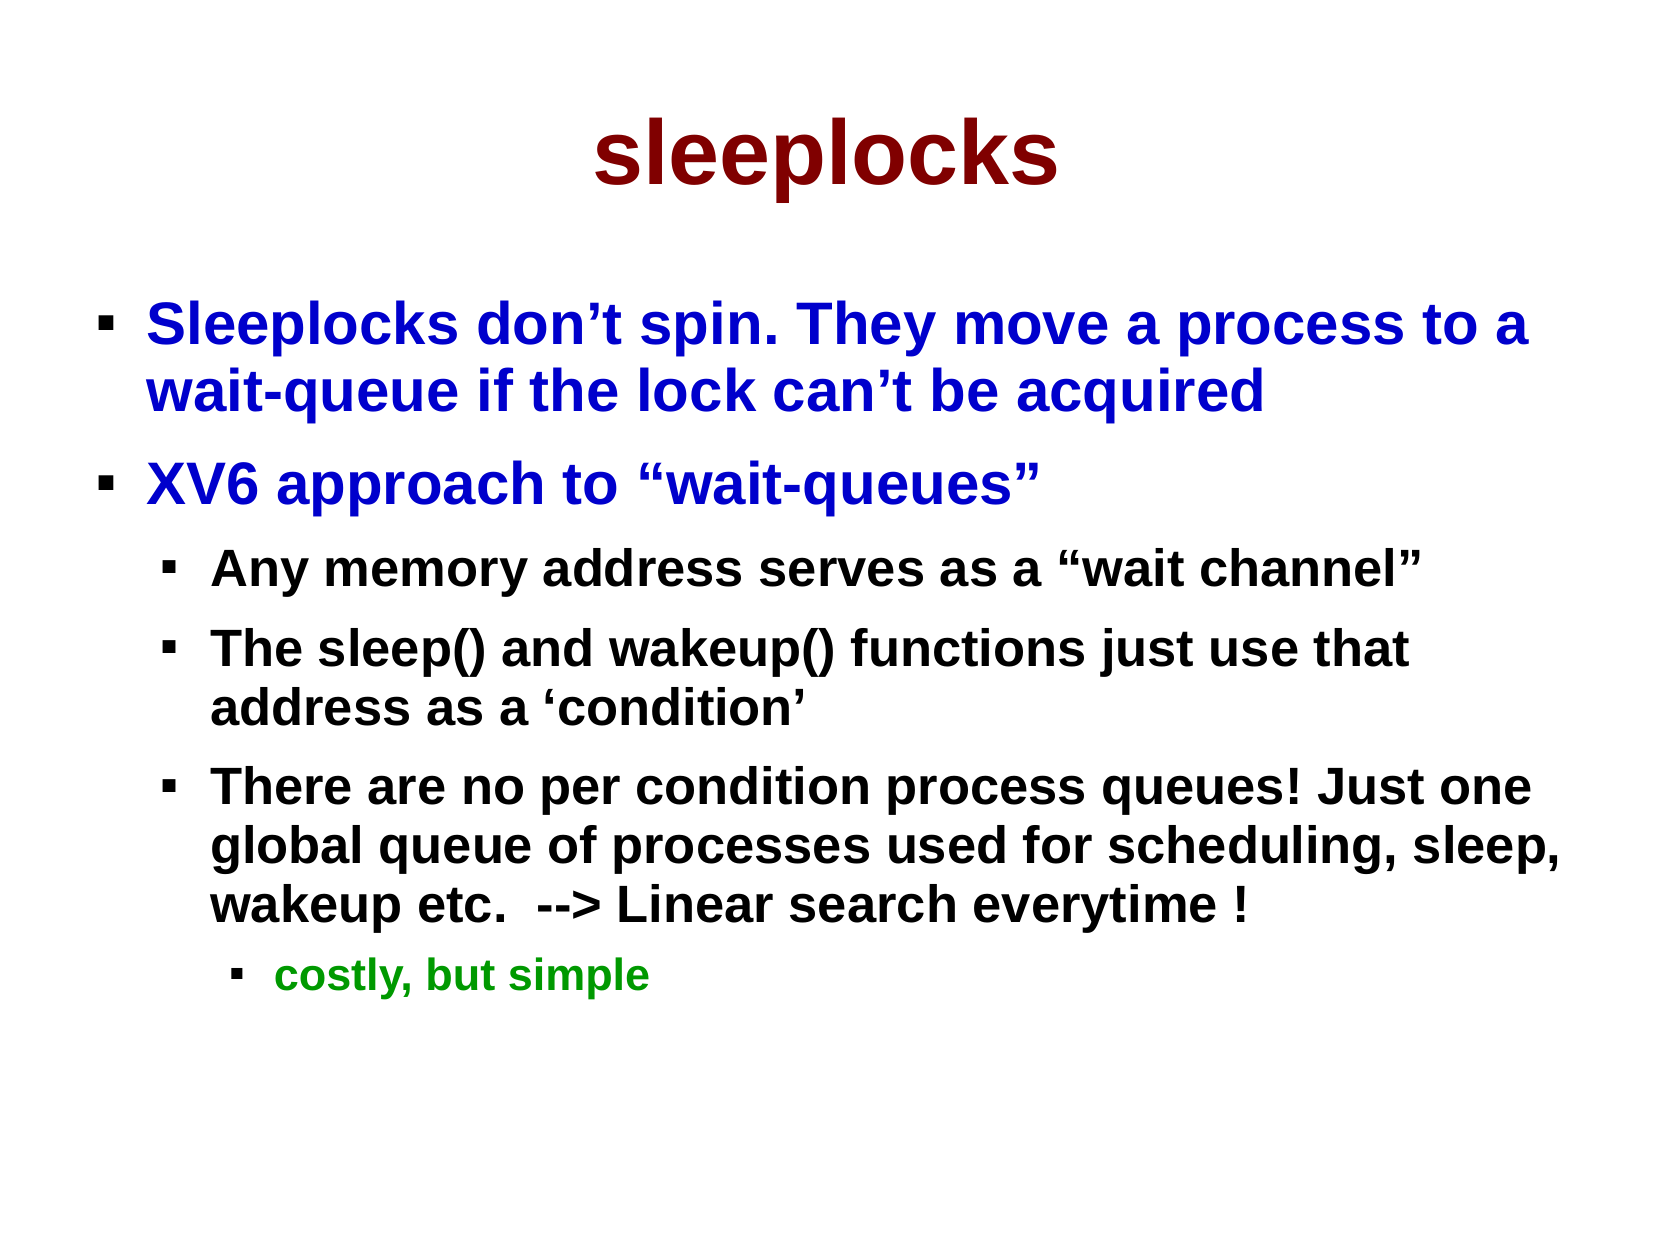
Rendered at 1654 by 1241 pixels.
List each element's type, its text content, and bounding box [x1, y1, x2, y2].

title sleeplocks [82, 49, 1571, 257]
list Sleeplocks don’t spin. They move a process to a wait-queue if the lock can’t be acquired XV6 approach to “wait-queues” Any memory address serves as a “wait channel” The sleep() and wakeup() functions just use that address as a ‘condition’ There are no per condition process queues! Just one global queue of processes used for scheduling, sleep, wakeup etc. --> Linear search everytime ! costly, but simple [82, 290, 1571, 1010]
